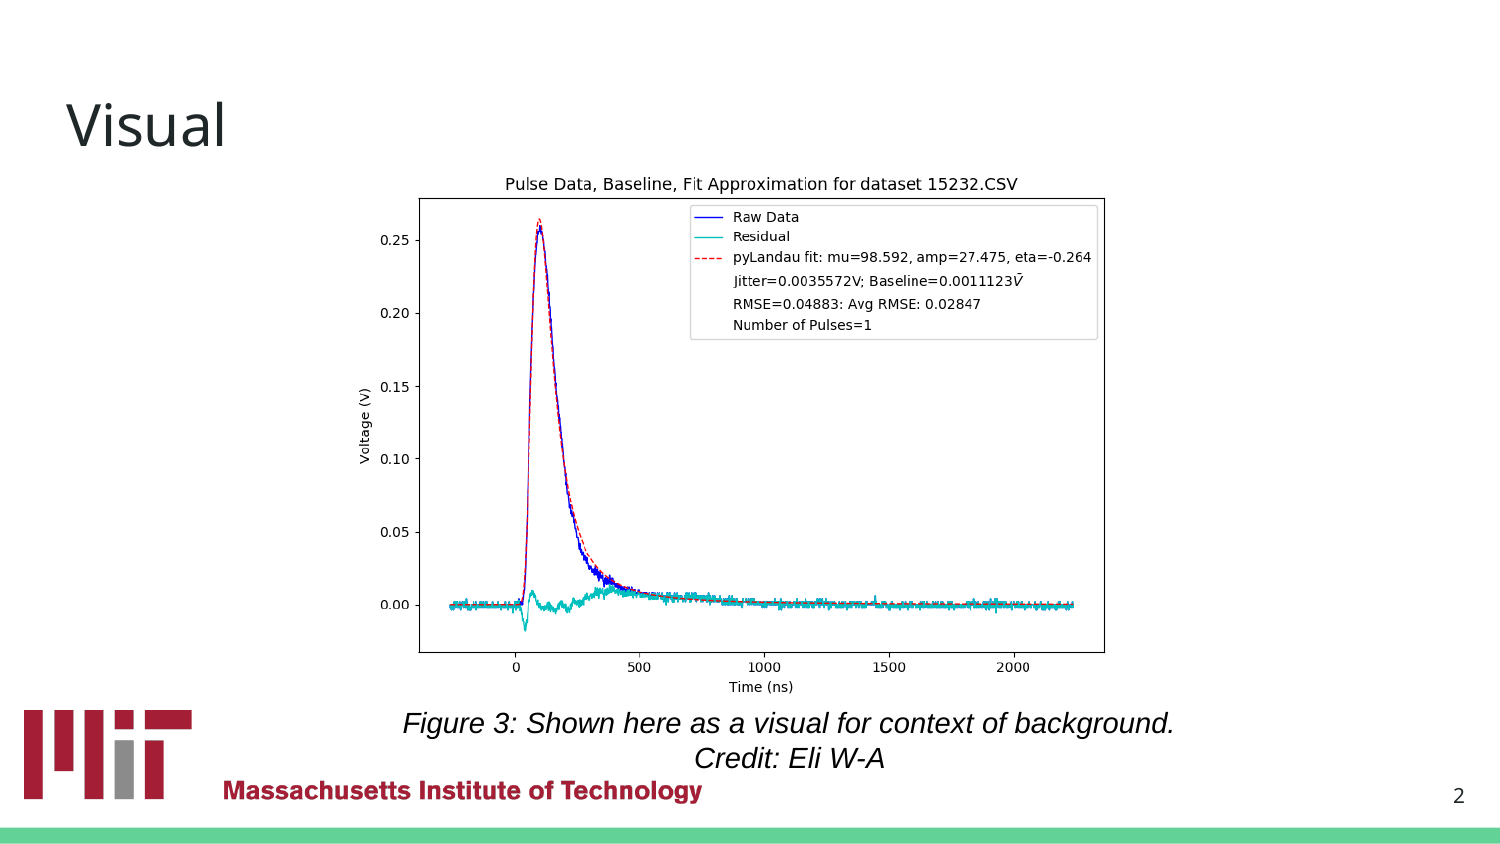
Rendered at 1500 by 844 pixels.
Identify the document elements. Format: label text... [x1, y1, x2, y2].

text_box Figure 3: Shown here as a visual for context of background. Credit: Eli W-A [189, 689, 1390, 830]
title Visual [51, 72, 1449, 167]
slide_number <number> [1390, 764, 1480, 830]
picture [24, 710, 189, 805]
picture [308, 127, 1192, 689]
